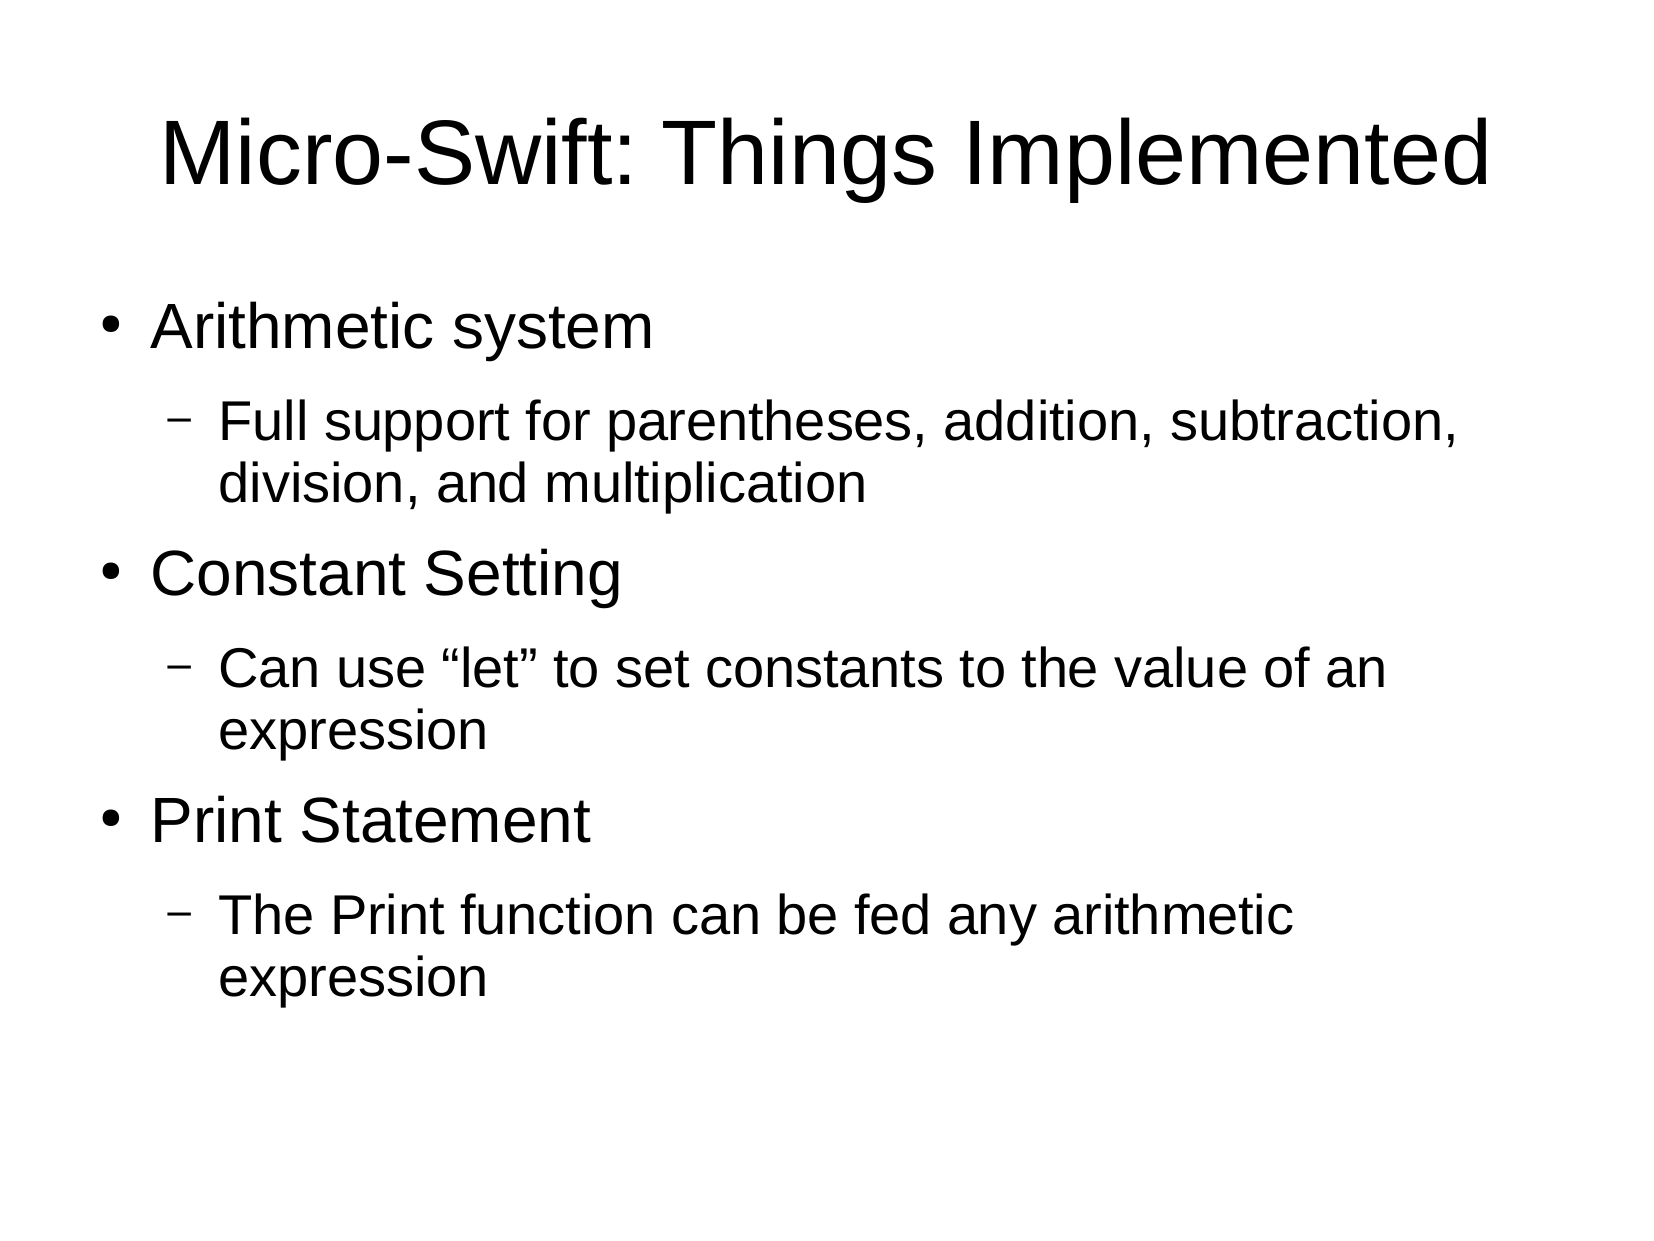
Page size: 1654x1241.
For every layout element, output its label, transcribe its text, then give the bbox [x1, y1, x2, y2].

list Arithmetic system Full support for parentheses, addition, subtraction, division, and multiplication Constant Setting Can use “let” to set constants to the value of an expression Print Statement The Print function can be fed any arithmetic expression [82, 290, 1571, 1010]
title Micro-Swift: Things Implemented [82, 49, 1571, 257]
